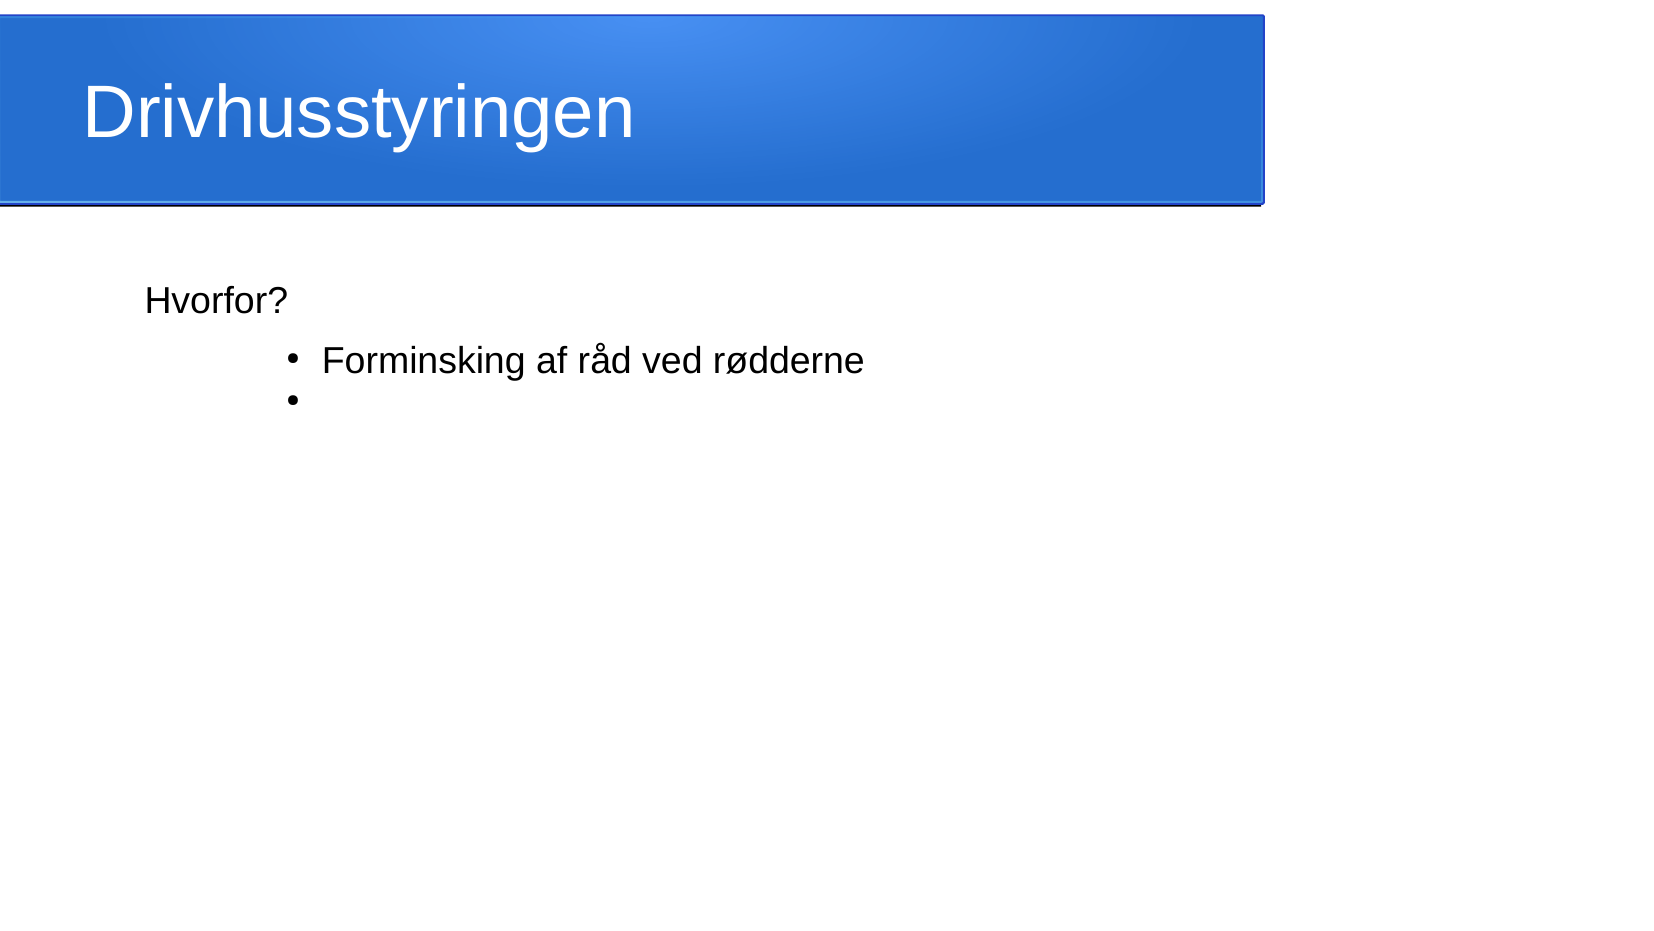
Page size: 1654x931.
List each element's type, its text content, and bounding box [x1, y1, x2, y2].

title Drivhusstyringen [82, 35, 1235, 189]
text_box Forminsking af råd ved rødderne [271, 331, 1052, 473]
text_box [129, 271, 993, 426]
text_box Hvorfor? [129, 271, 304, 329]
